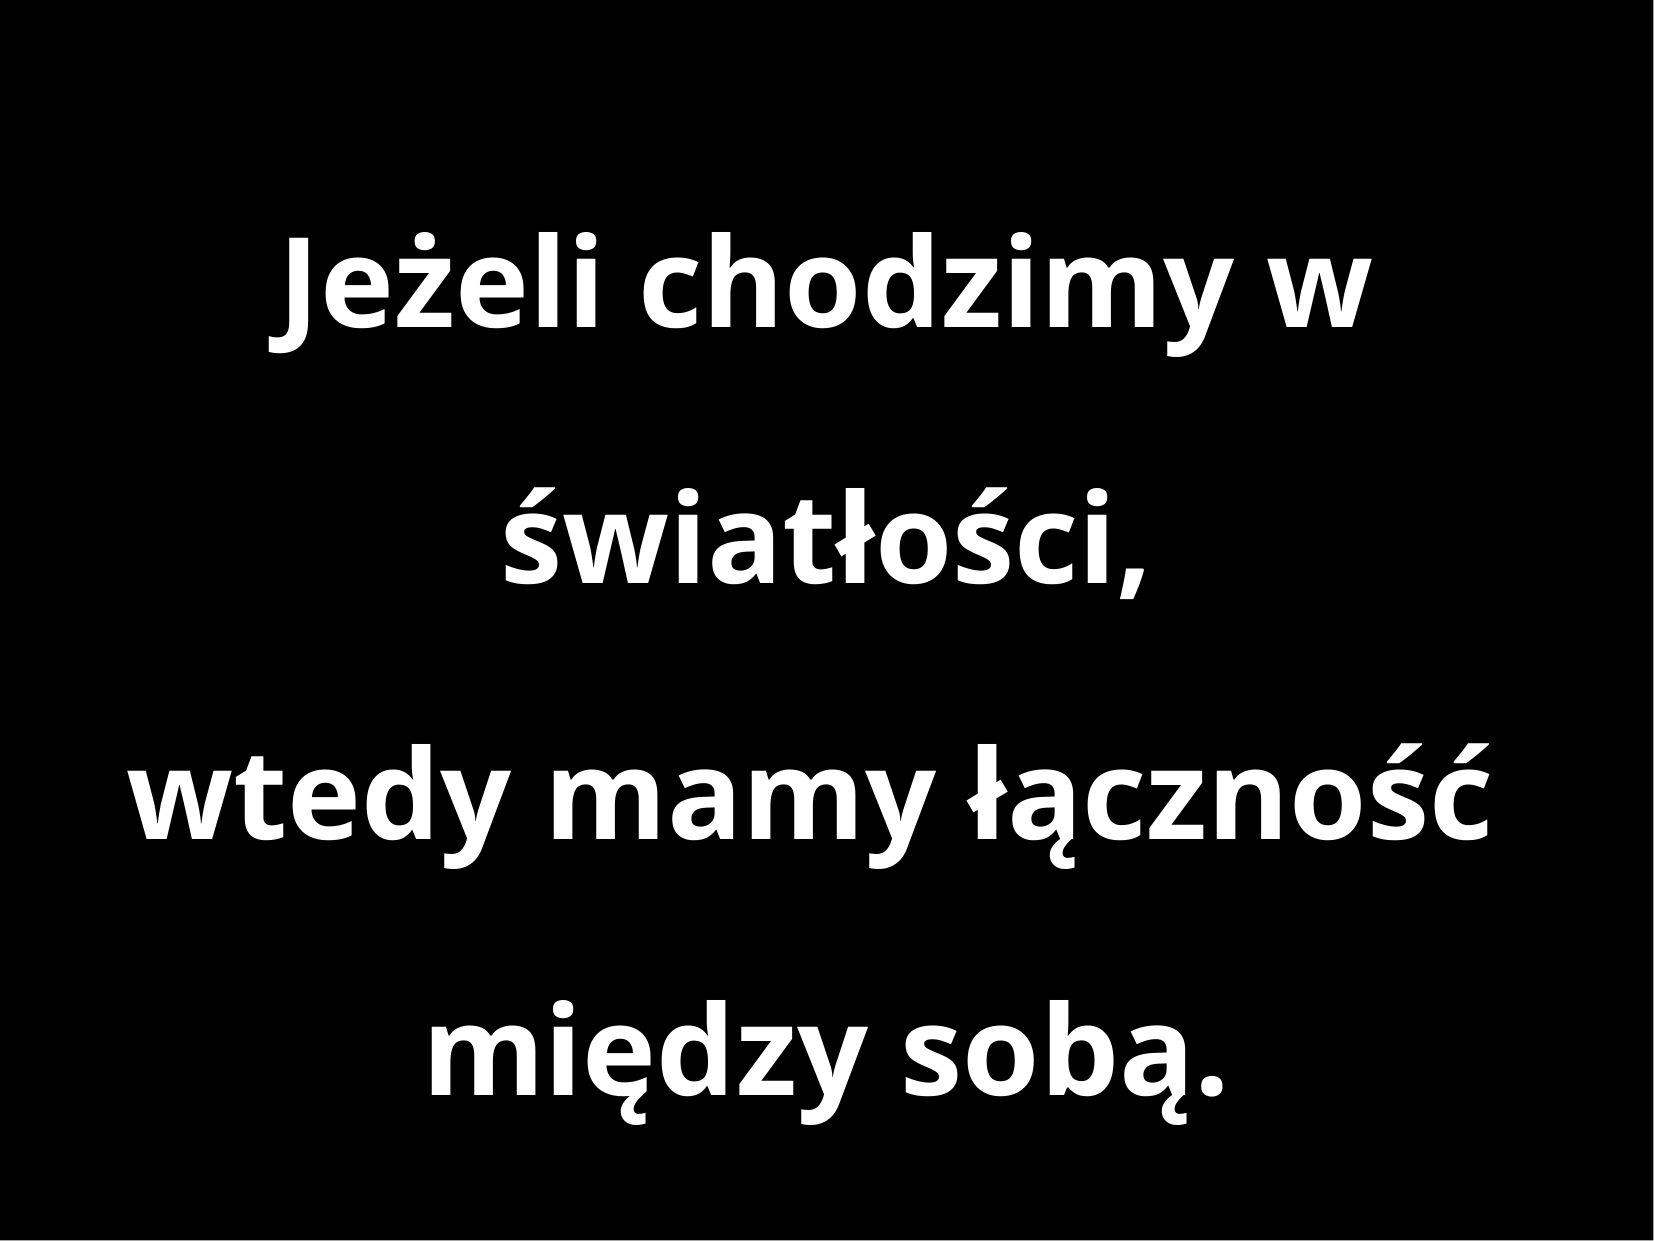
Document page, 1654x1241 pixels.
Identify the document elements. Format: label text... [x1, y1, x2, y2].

title Jeżeli chodzimy w światłości, wtedy mamy łączność między sobą. [0, 0, 1654, 1241]
